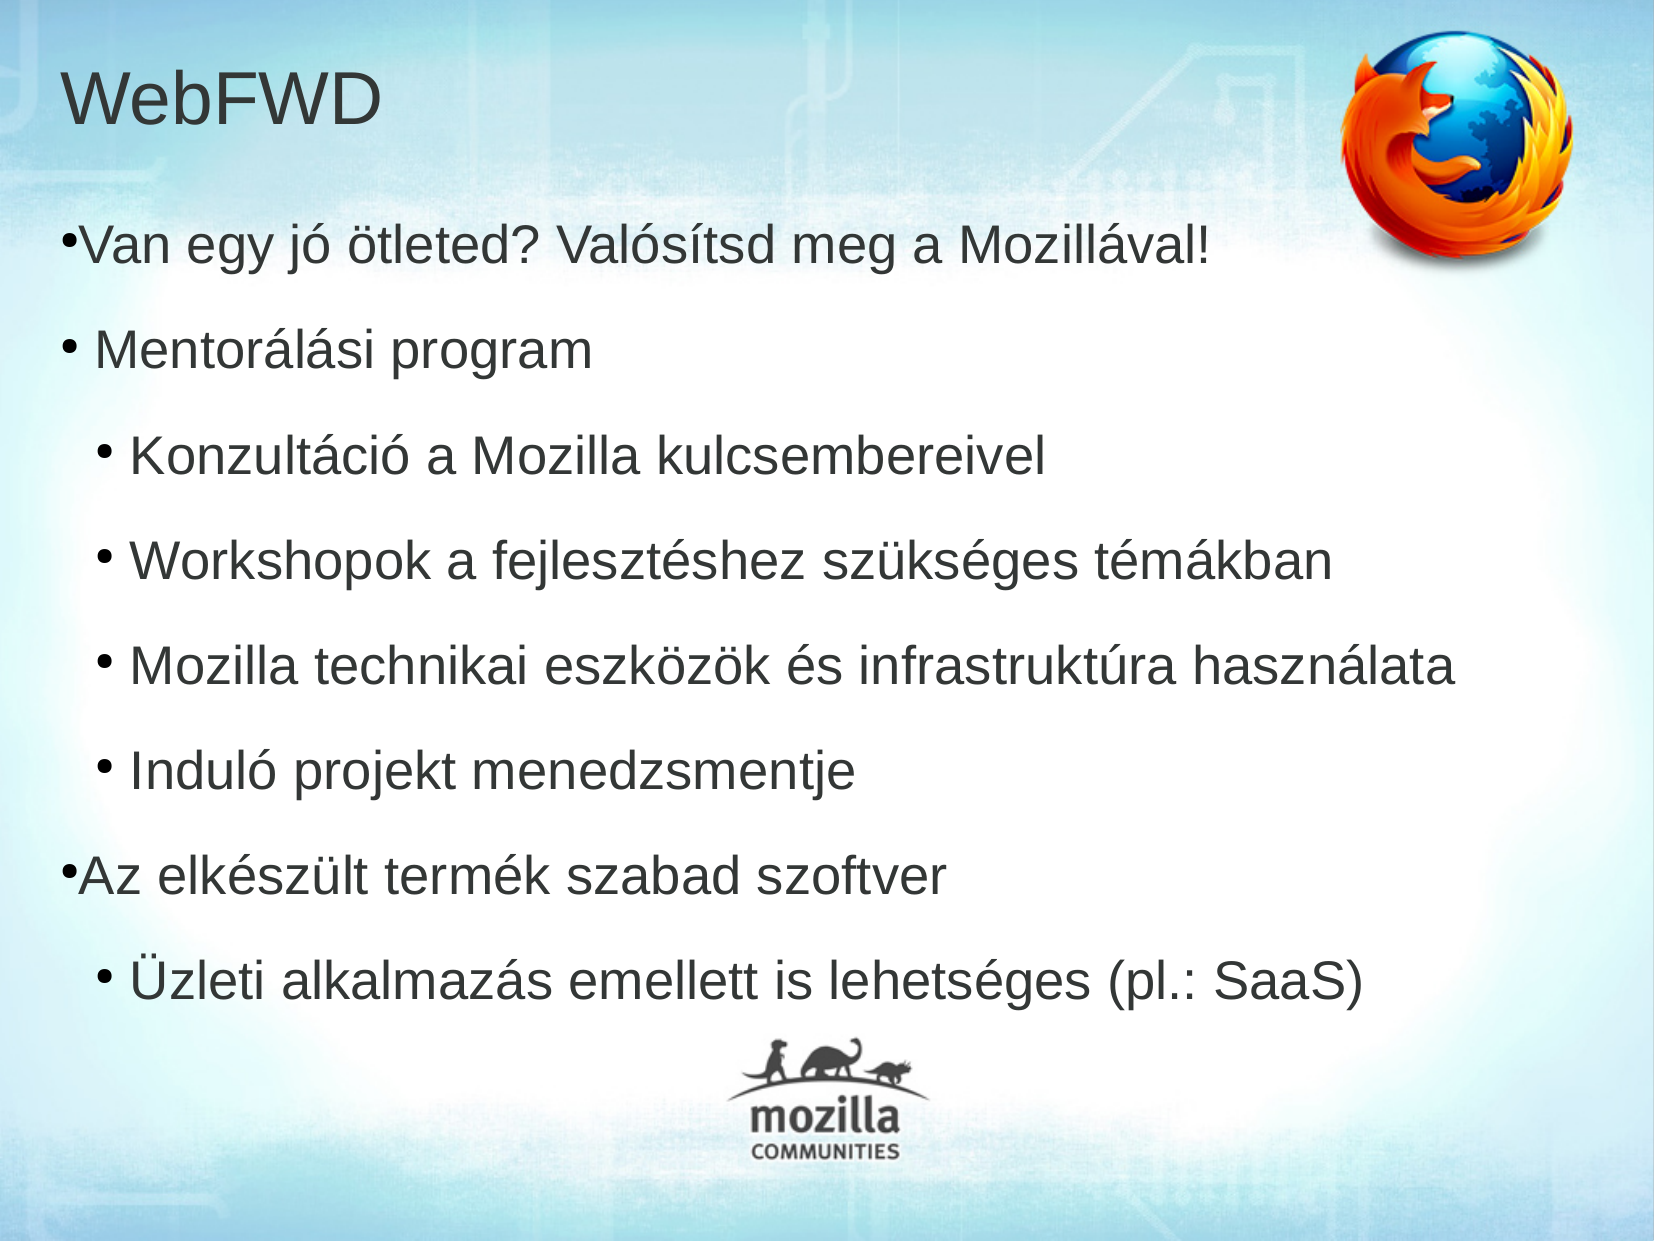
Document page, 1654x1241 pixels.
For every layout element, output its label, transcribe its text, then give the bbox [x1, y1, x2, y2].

list Van egy jó ötleted? Valósítsd meg a Mozillával! Mentorálási program Konzultáció a Mozilla kulcsembereivel Workshopok a fejlesztéshez szükséges témákban Mozilla technikai eszközök és infrastruktúra használata Induló projekt menedzsmentje Az elkészült termék szabad szoftver Üzleti alkalmazás emellett is lehetséges (pl.: SaaS) [51, 200, 1602, 1020]
picture [0, 0, 1654, 1241]
title WebFWD [51, 0, 1323, 189]
